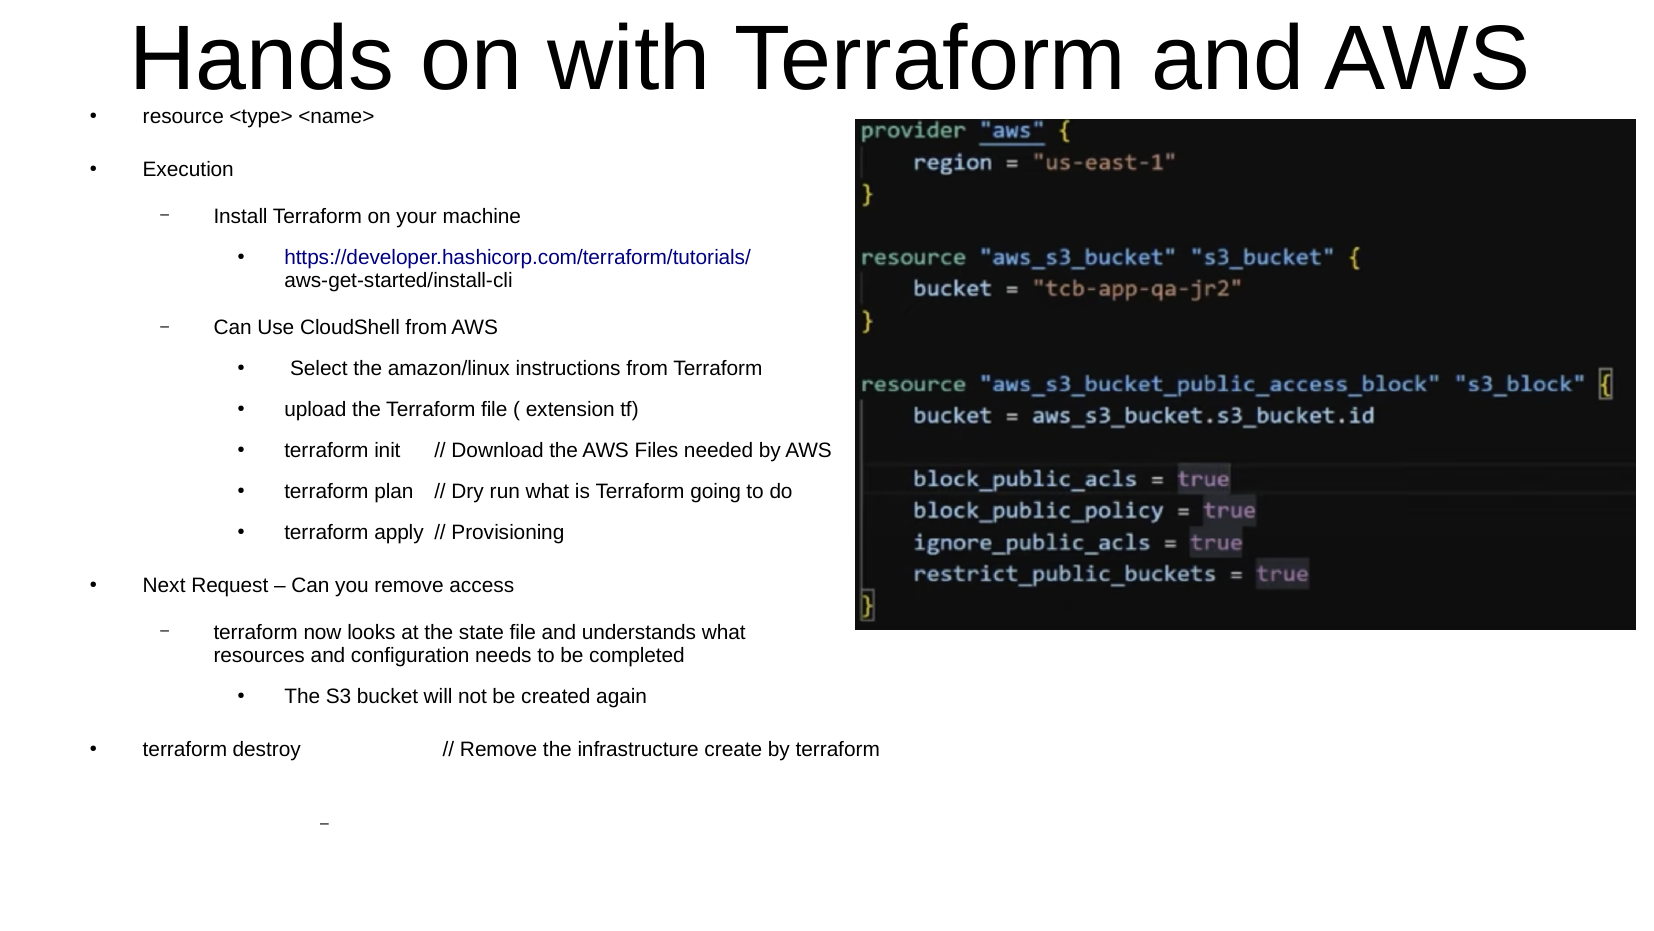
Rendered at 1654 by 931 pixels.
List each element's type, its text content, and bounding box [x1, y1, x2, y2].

list resource <type> <name> Execution Install Terraform on your machine https://developer.hashicorp.com/terraform/tutorials/ aws-get-started/install-cli Can Use CloudShell from AWS Select the amazon/linux instructions from Terraform upload the Terraform file ( extension tf) terraform init // Download the AWS Files needed by AWS terraform plan // Dry run what is Terraform going to do terraform apply // Provisioning Next Request – Can you remove access terraform now looks at the state file and understands what resources and configuration needs to be completed The S3 bucket will not be created again terraform destroy // Remove the infrastructure create by terraform [71, 105, 1561, 916]
picture [855, 119, 1636, 631]
title Hands on with Terraform and AWS [86, 0, 1576, 119]
